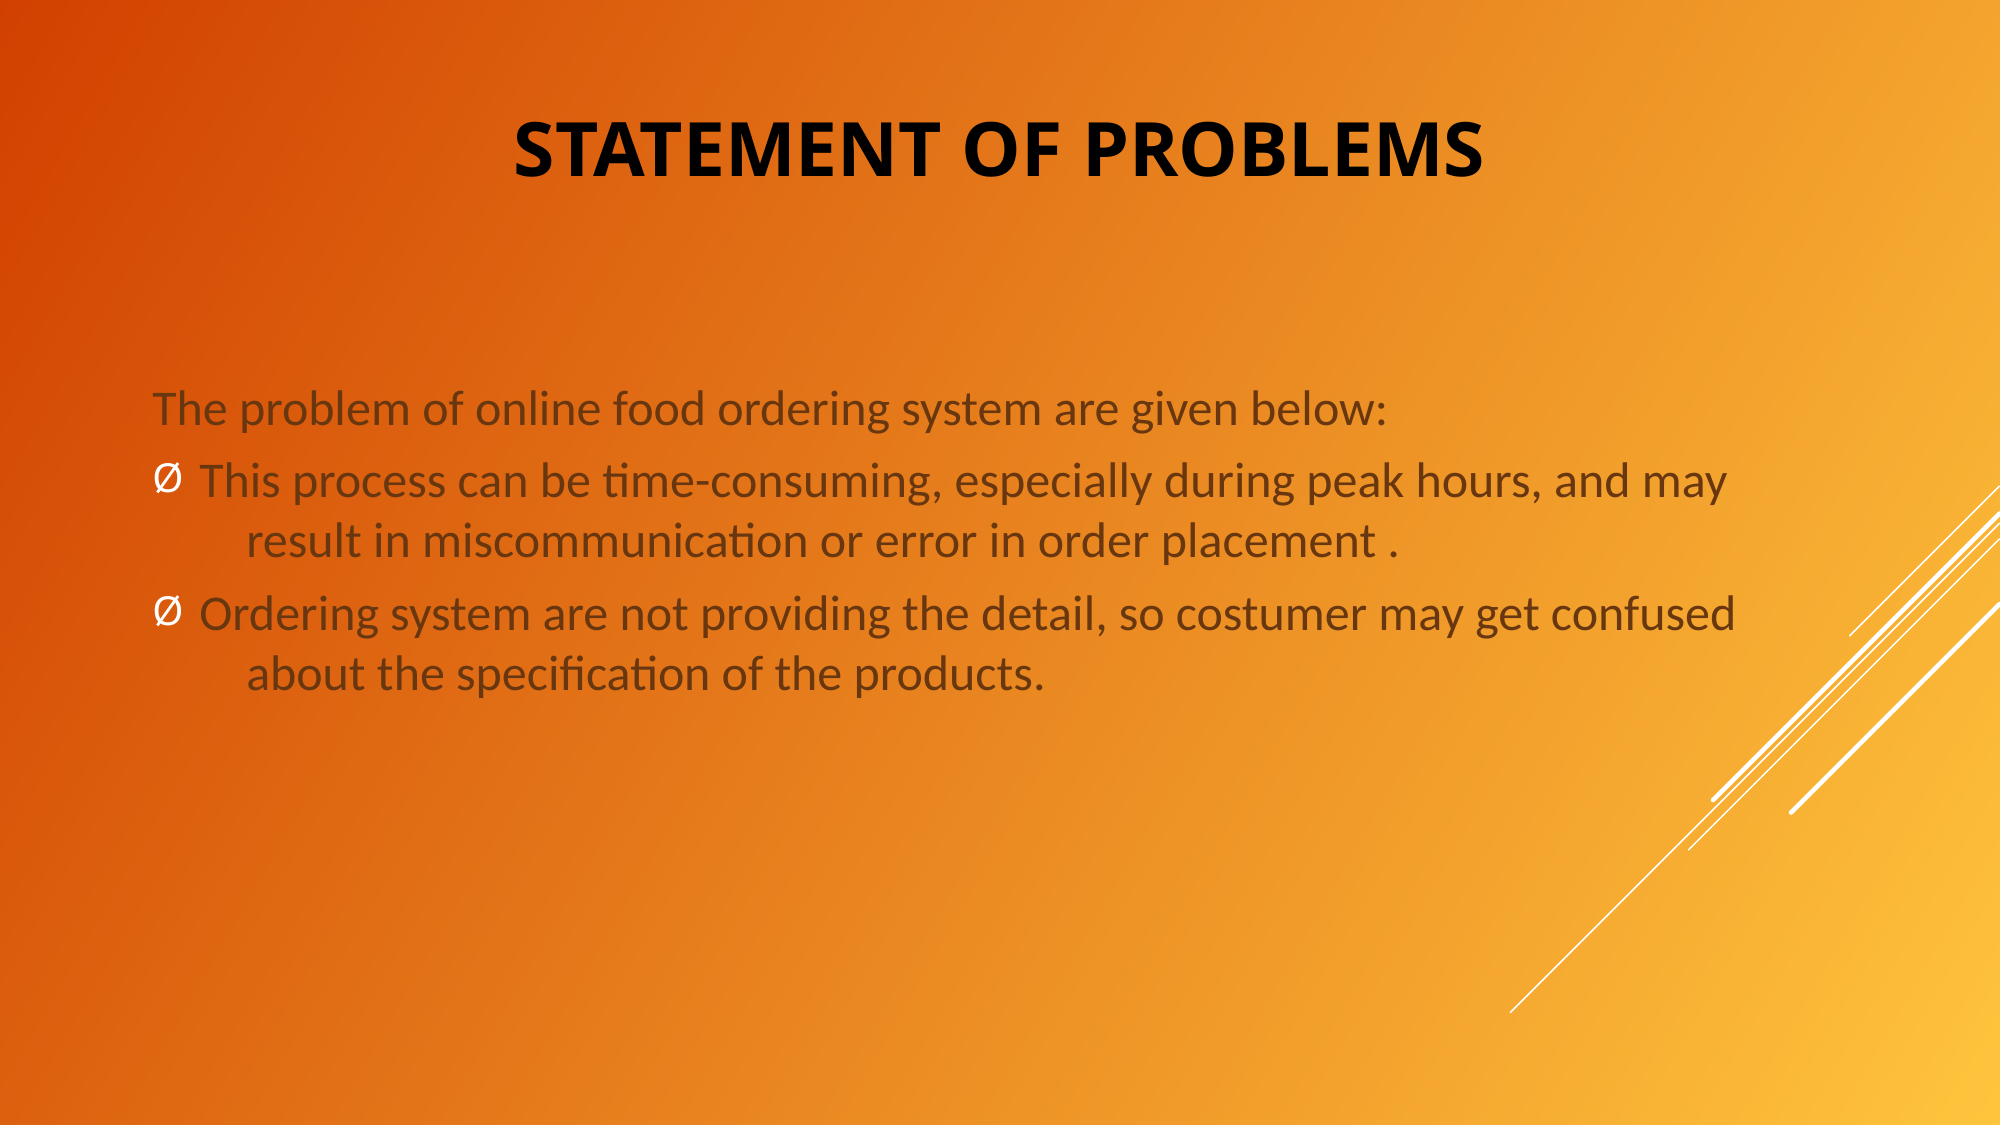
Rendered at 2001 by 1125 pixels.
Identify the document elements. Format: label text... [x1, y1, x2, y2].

list The problem of online food ordering system are given below: This process can be time-consuming, especially during peak hours, and may result in miscommunication or error in order placement . Ordering system are not providing the detail, so costumer may get confused about the specification of the products. [137, 183, 1863, 942]
title Statement of problems [137, 59, 1863, 183]
